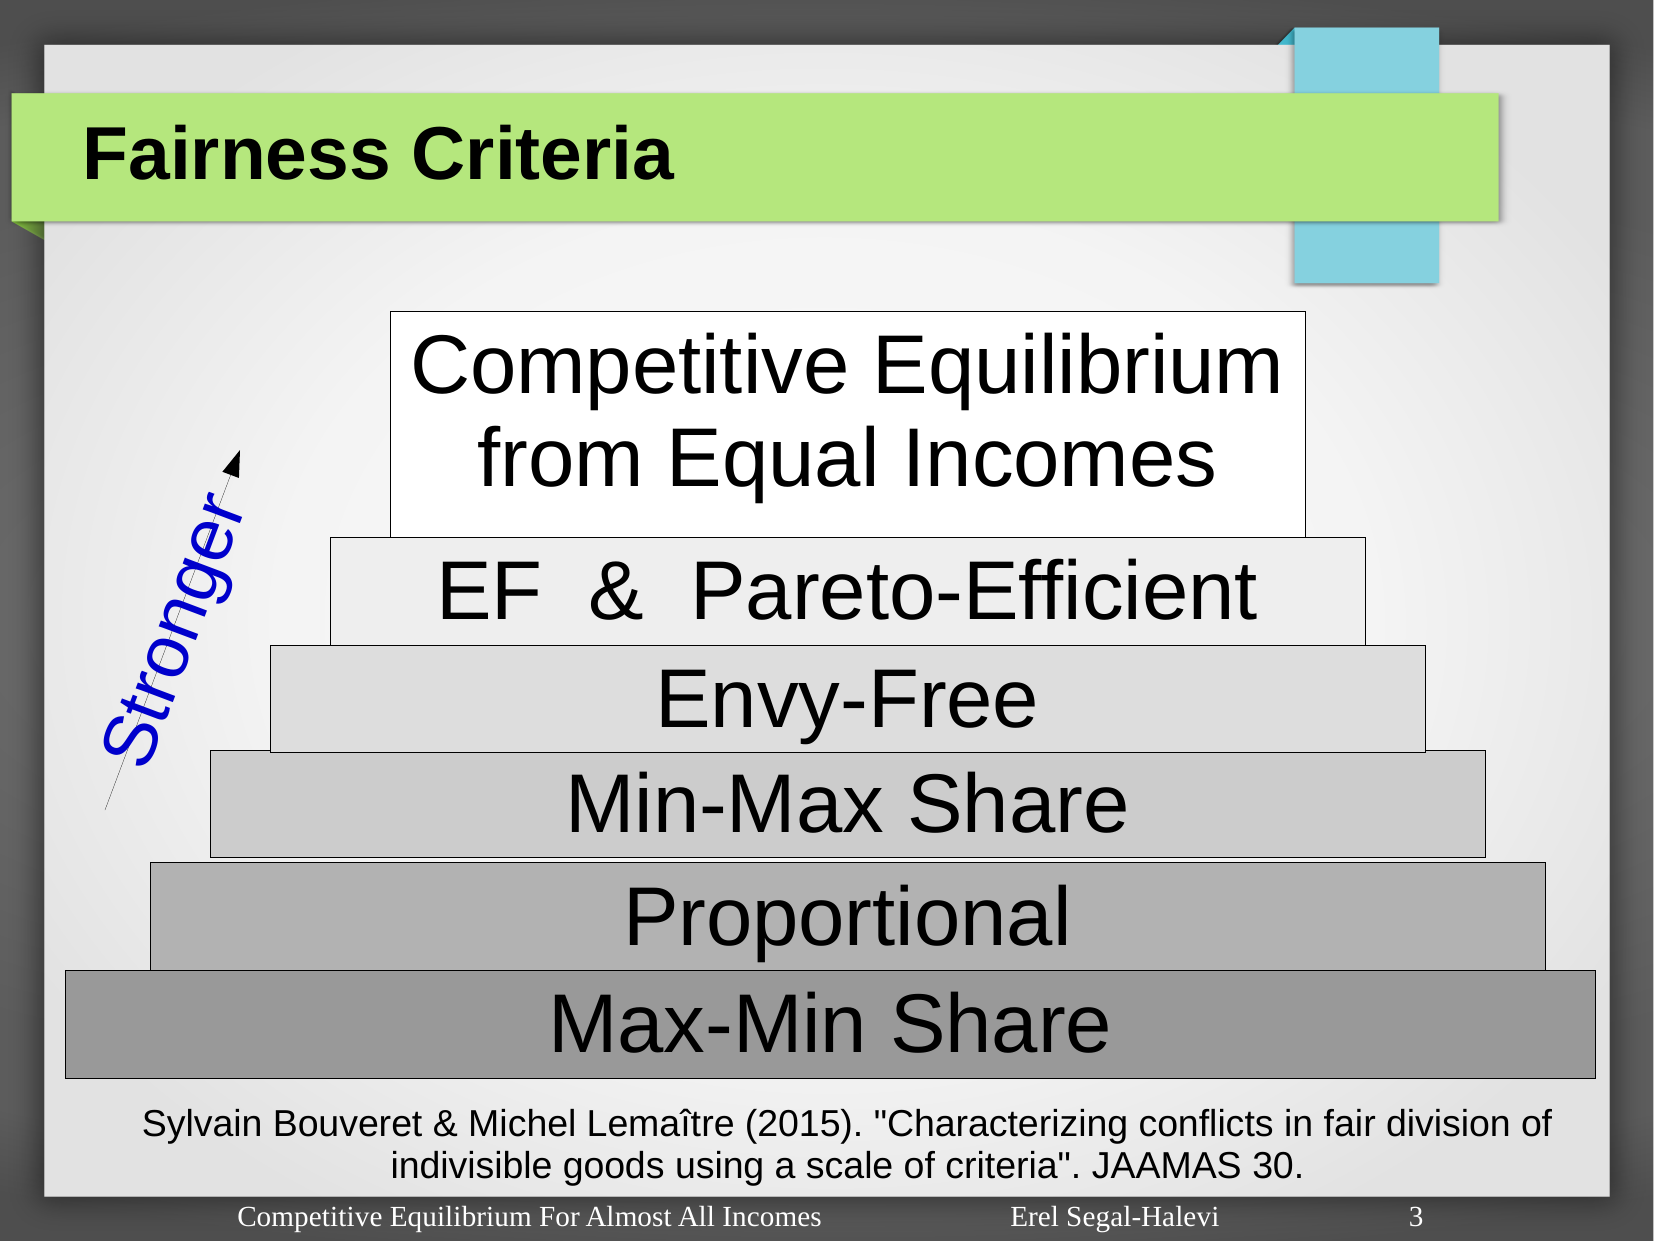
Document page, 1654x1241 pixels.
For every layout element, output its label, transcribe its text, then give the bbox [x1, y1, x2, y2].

text_box EF & Pareto-Efficient [330, 537, 1366, 646]
text_box Min-Max Share [210, 750, 1486, 858]
text_box Proportional [150, 862, 1546, 971]
picture [0, 0, 1654, 1241]
text_box Competitive Equilibrium from Equal Incomes [390, 311, 1306, 538]
text_box Sylvain Bouveret & Michel Lemaître (2015). "Characterizing conflicts in fair division of indivisible goods using a scale of criteria". JAAMAS 30. [45, 1095, 1651, 1236]
text_box Envy-Free [270, 645, 1426, 753]
title Fairness Criteria [82, 69, 1576, 238]
text_box Max-Min Share [65, 970, 1596, 1079]
